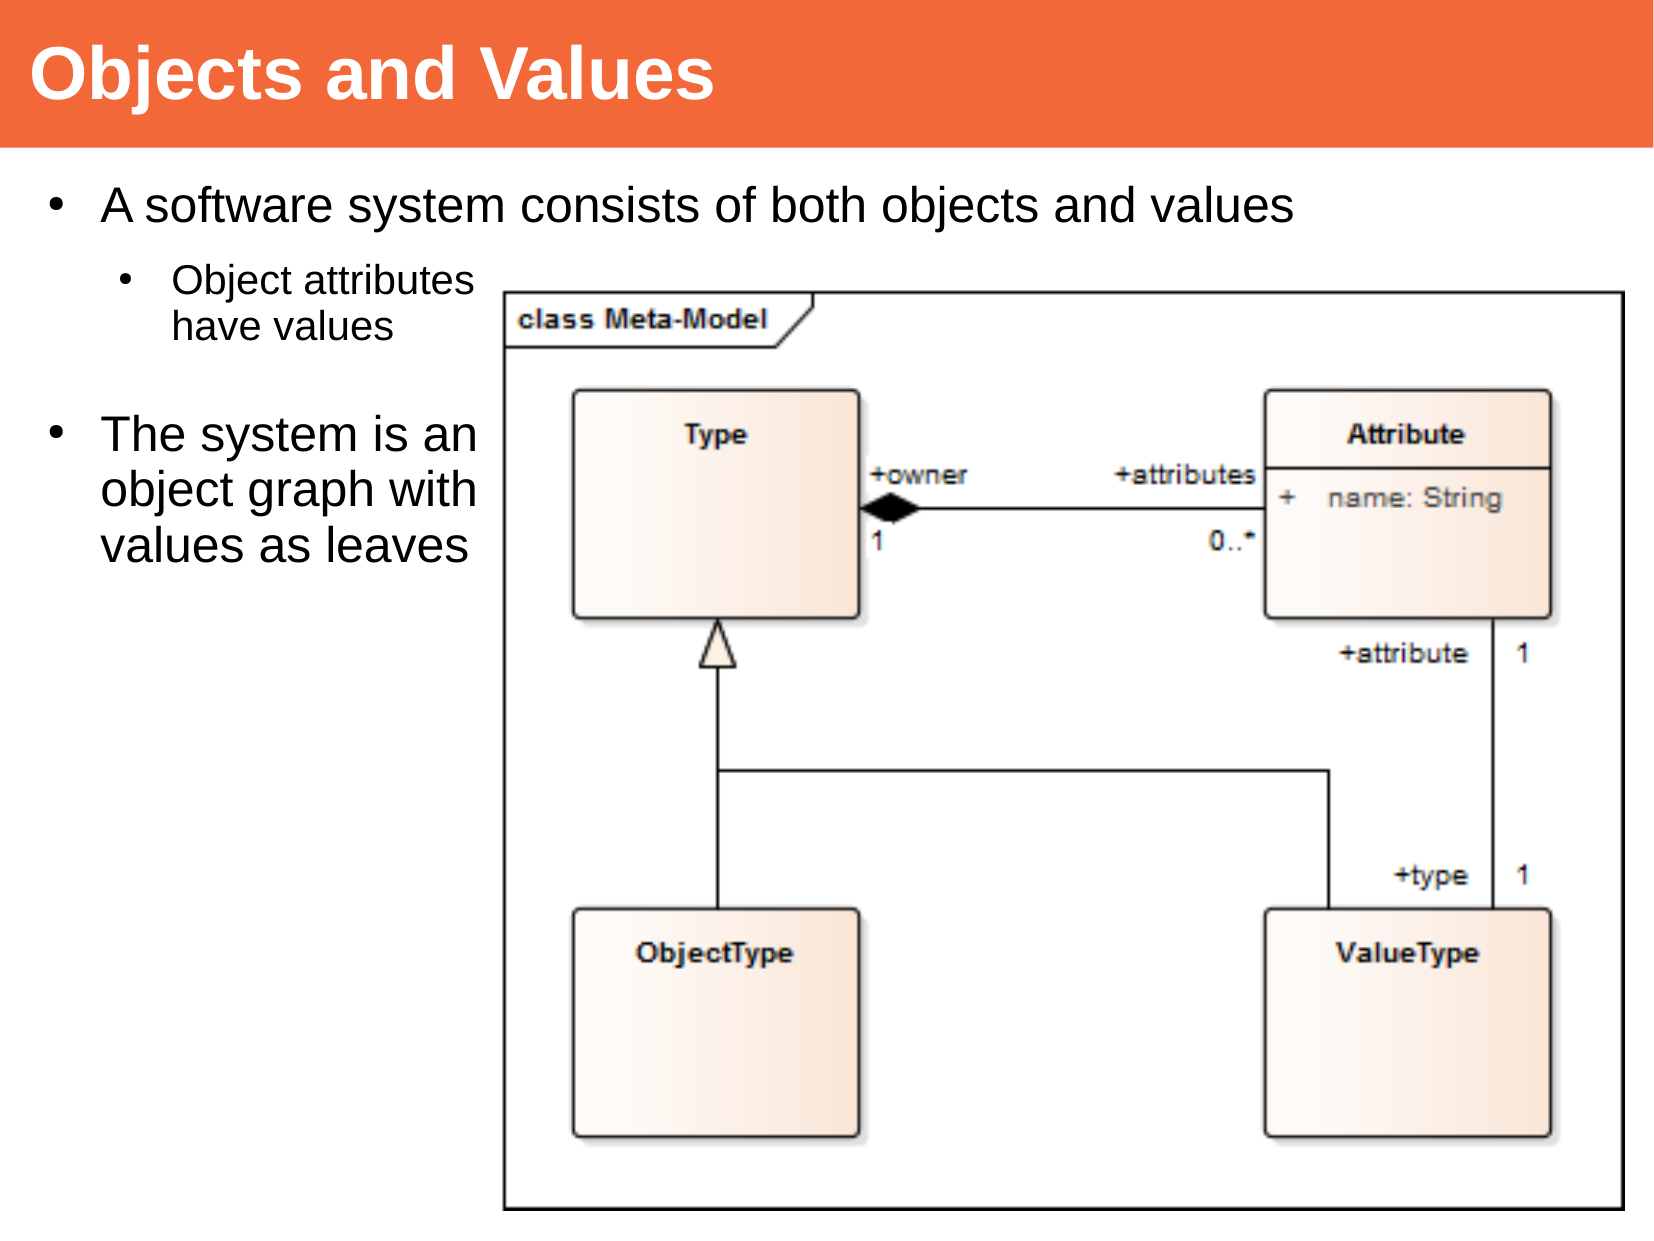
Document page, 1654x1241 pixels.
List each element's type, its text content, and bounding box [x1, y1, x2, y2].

list A software system consists of both objects and values Object attributes have values The system is an object graph with values as leaves [29, 177, 1625, 1063]
picture [501, 289, 1625, 1211]
title Objects and Values [0, 0, 1654, 148]
